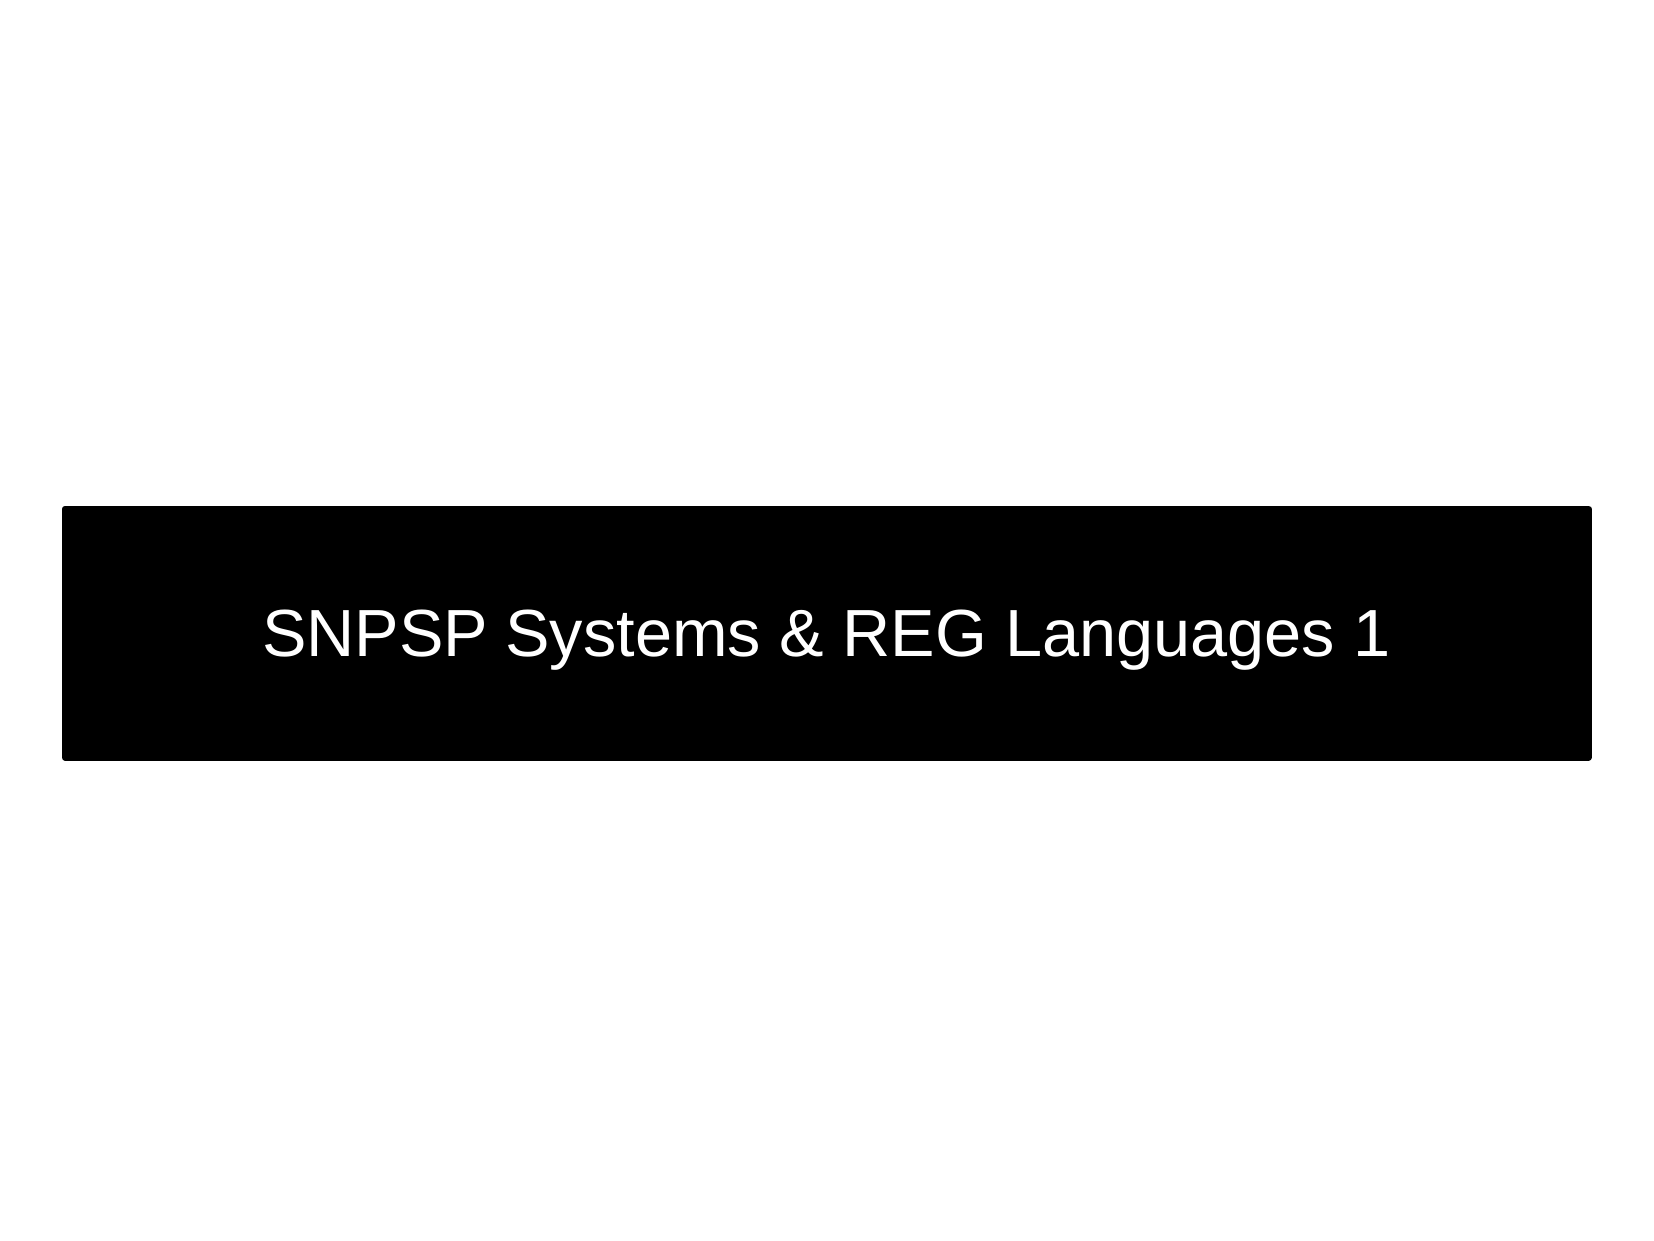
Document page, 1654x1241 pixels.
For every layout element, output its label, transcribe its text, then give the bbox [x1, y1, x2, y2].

subtitle SNPSP Systems & REG Languages 1 [64, 508, 1589, 758]
